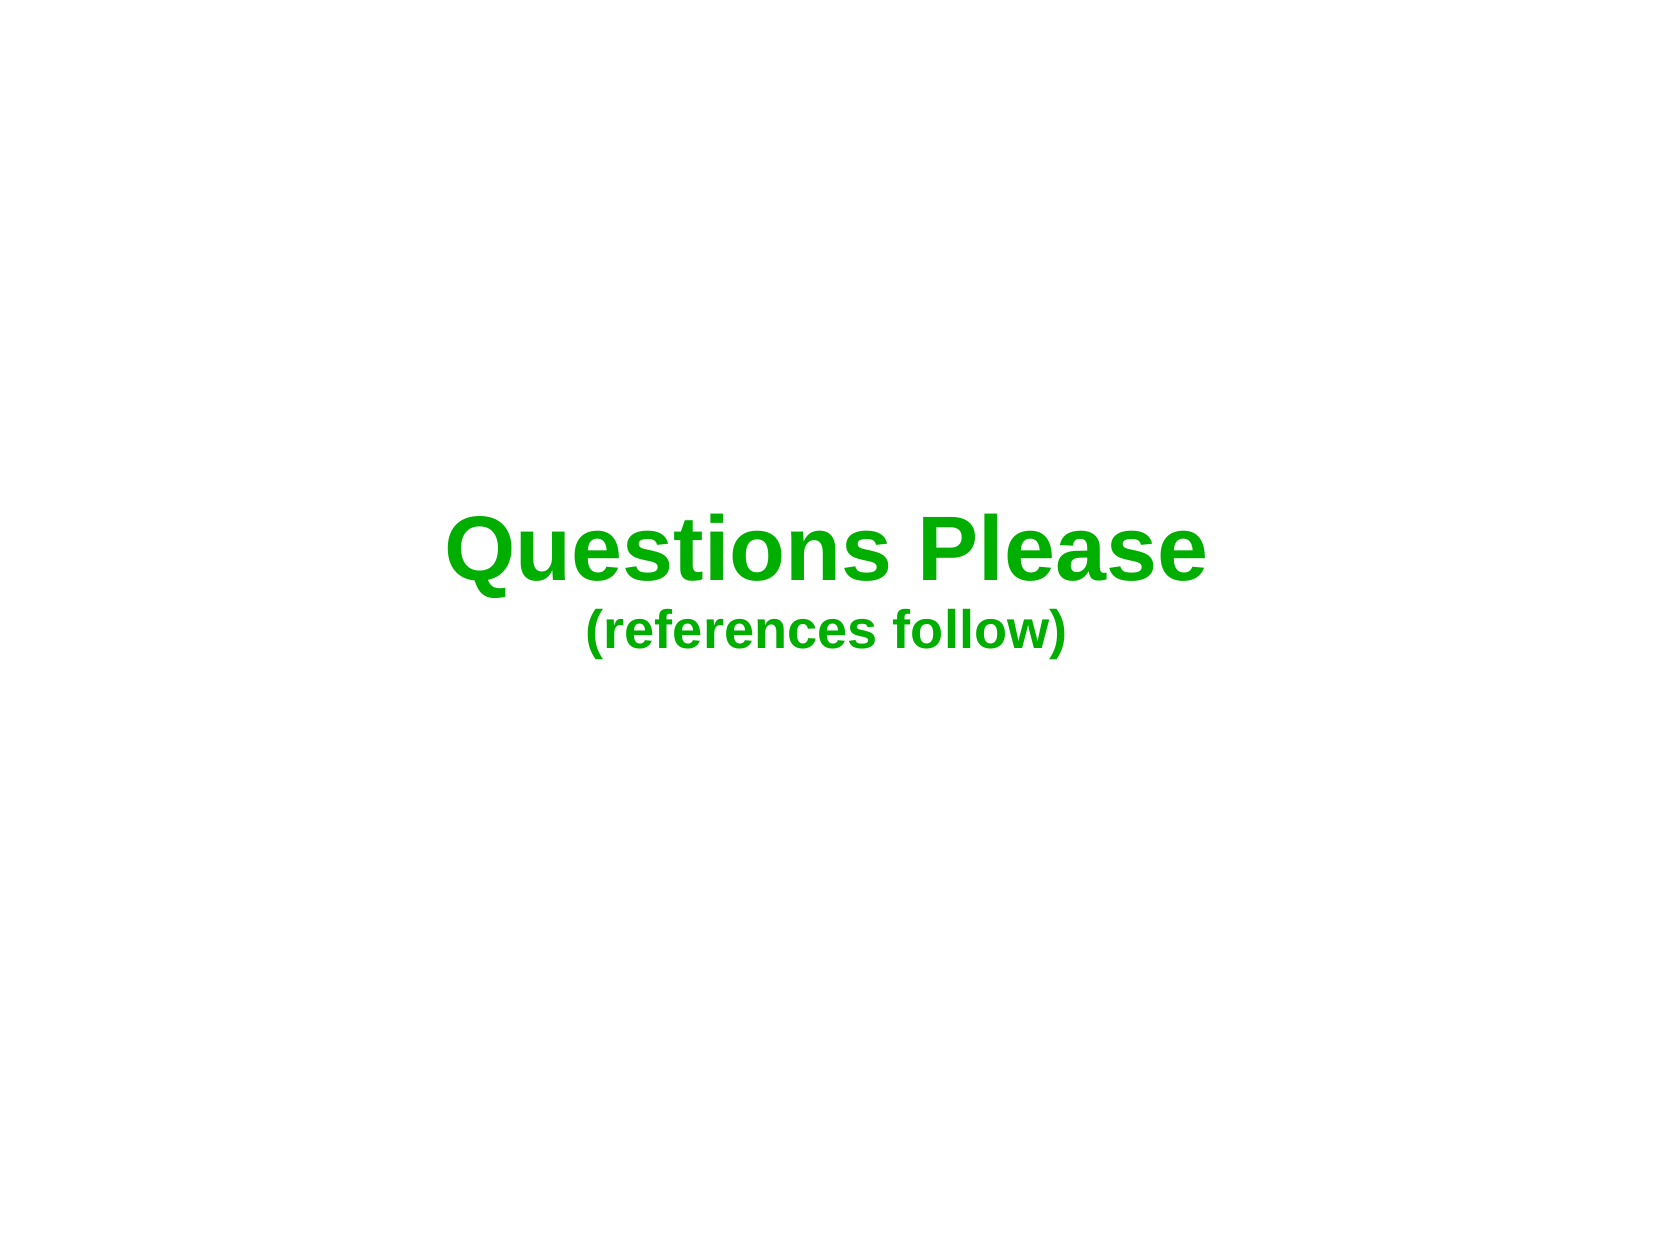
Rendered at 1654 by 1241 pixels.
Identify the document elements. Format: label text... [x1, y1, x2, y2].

subtitle Questions Please (references follow) [82, 49, 1571, 1109]
